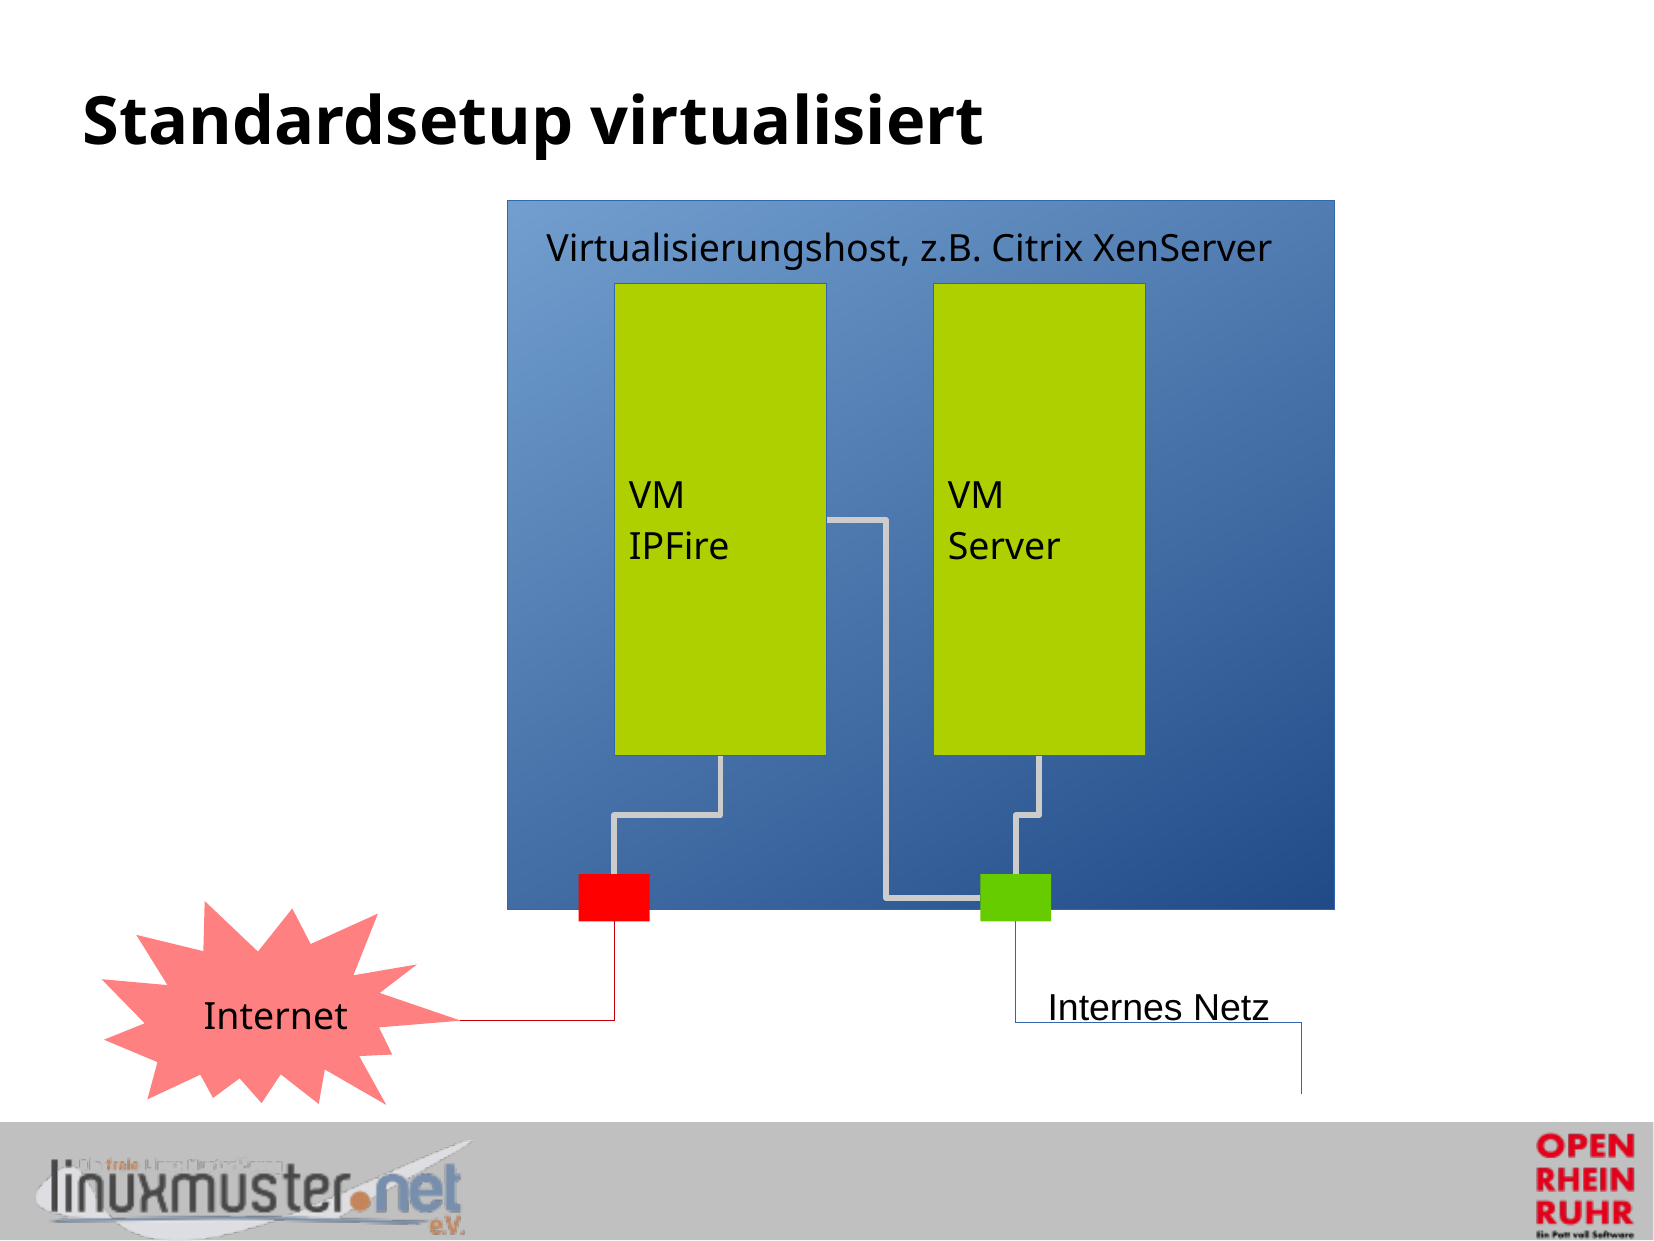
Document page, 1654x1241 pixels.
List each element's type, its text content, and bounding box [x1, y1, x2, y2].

title Standardsetup virtualisiert [82, 49, 1571, 189]
text_box Virtualisierungshost, z.B. Citrix XenServer [531, 214, 1323, 272]
text_box Internet [188, 982, 358, 1040]
picture [36, 1140, 473, 1241]
text_box [507, 200, 1335, 922]
text_box VM IPFire [614, 283, 827, 756]
text_box [101, 901, 460, 1105]
picture [1535, 1131, 1636, 1241]
text_box VM Server [933, 283, 1146, 756]
